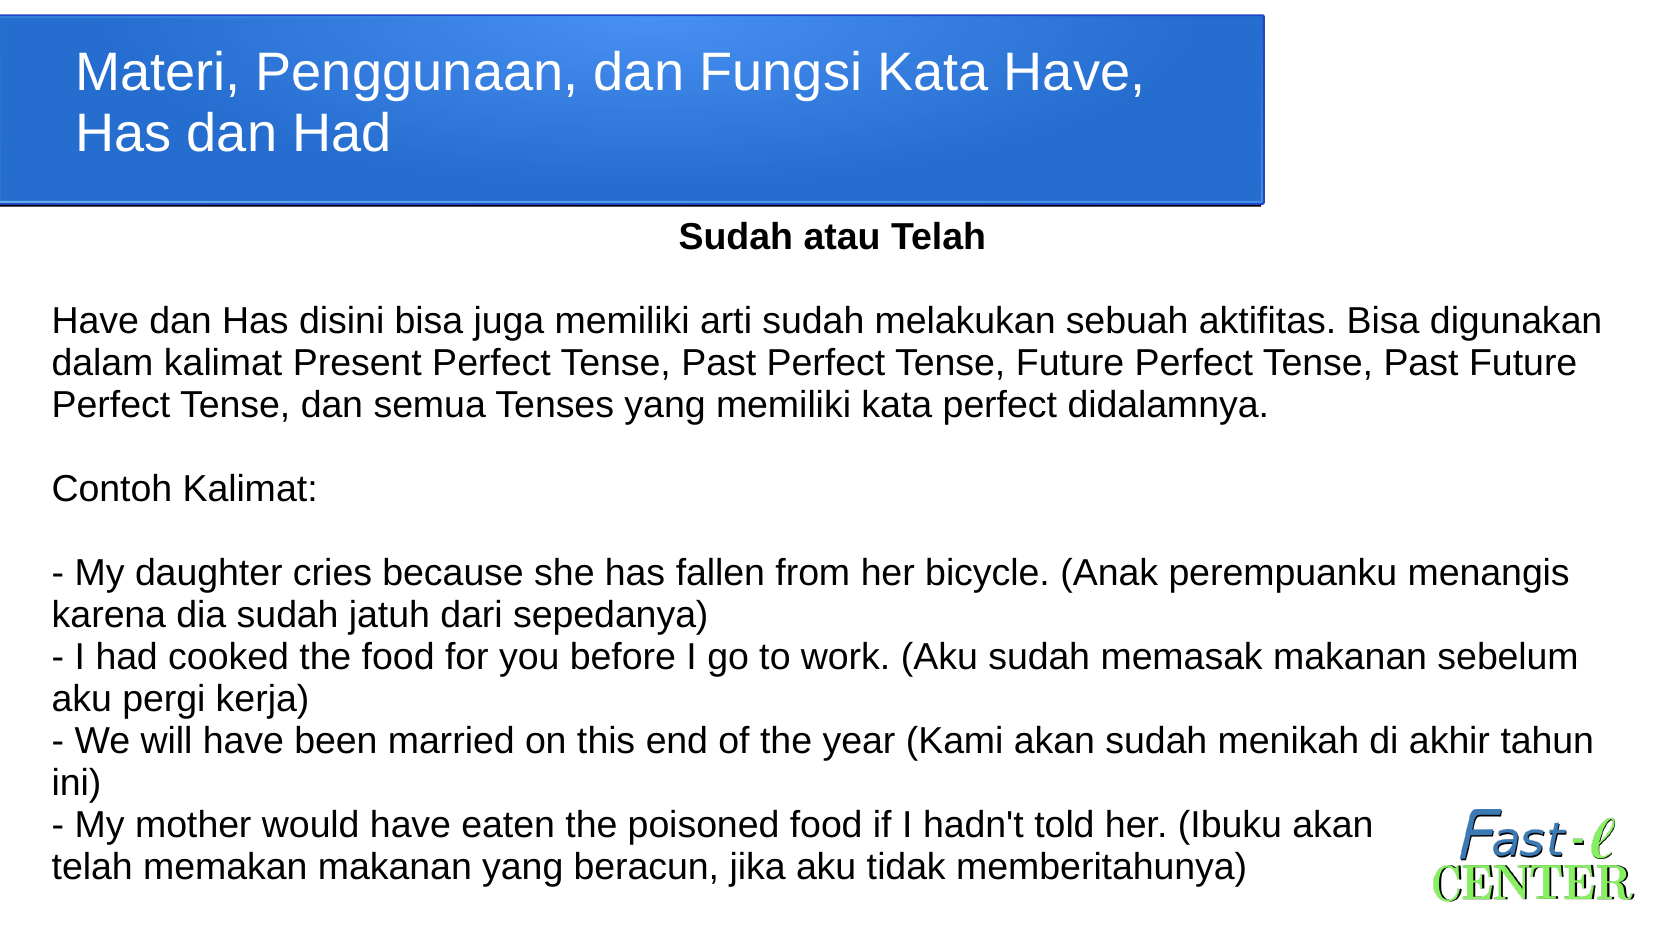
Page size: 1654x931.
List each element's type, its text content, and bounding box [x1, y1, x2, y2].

picture [1433, 809, 1636, 904]
text_box Sudah atau Telah Have dan Has disini bisa juga memiliki arti sudah melakukan sebuah aktifitas. Bisa digunakan dalam kalimat Present Perfect Tense, Past Perfect Tense, Future Perfect Tense, Past Future Perfect Tense, dan semua Tenses yang memiliki kata perfect didalamnya. Contoh Kalimat: - My daughter cries because she has fallen from her bicycle. (Anak perempuanku menangis karena dia sudah jatuh dari sepedanya) - I had cooked the food for you before I go to work. (Aku sudah memasak makanan sebelum aku pergi kerja) - We will have been married on this end of the year (Kami akan sudah menikah di akhir tahun ini) - My mother would have eaten the poisoned food if I hadn't told her. (Ibuku akan telah memakan makanan yang beracun, jika aku tidak memberitahunya) [36, 208, 1628, 895]
title Materi, Penggunaan, dan Fungsi Kata Have, Has dan Had [75, 41, 1227, 208]
